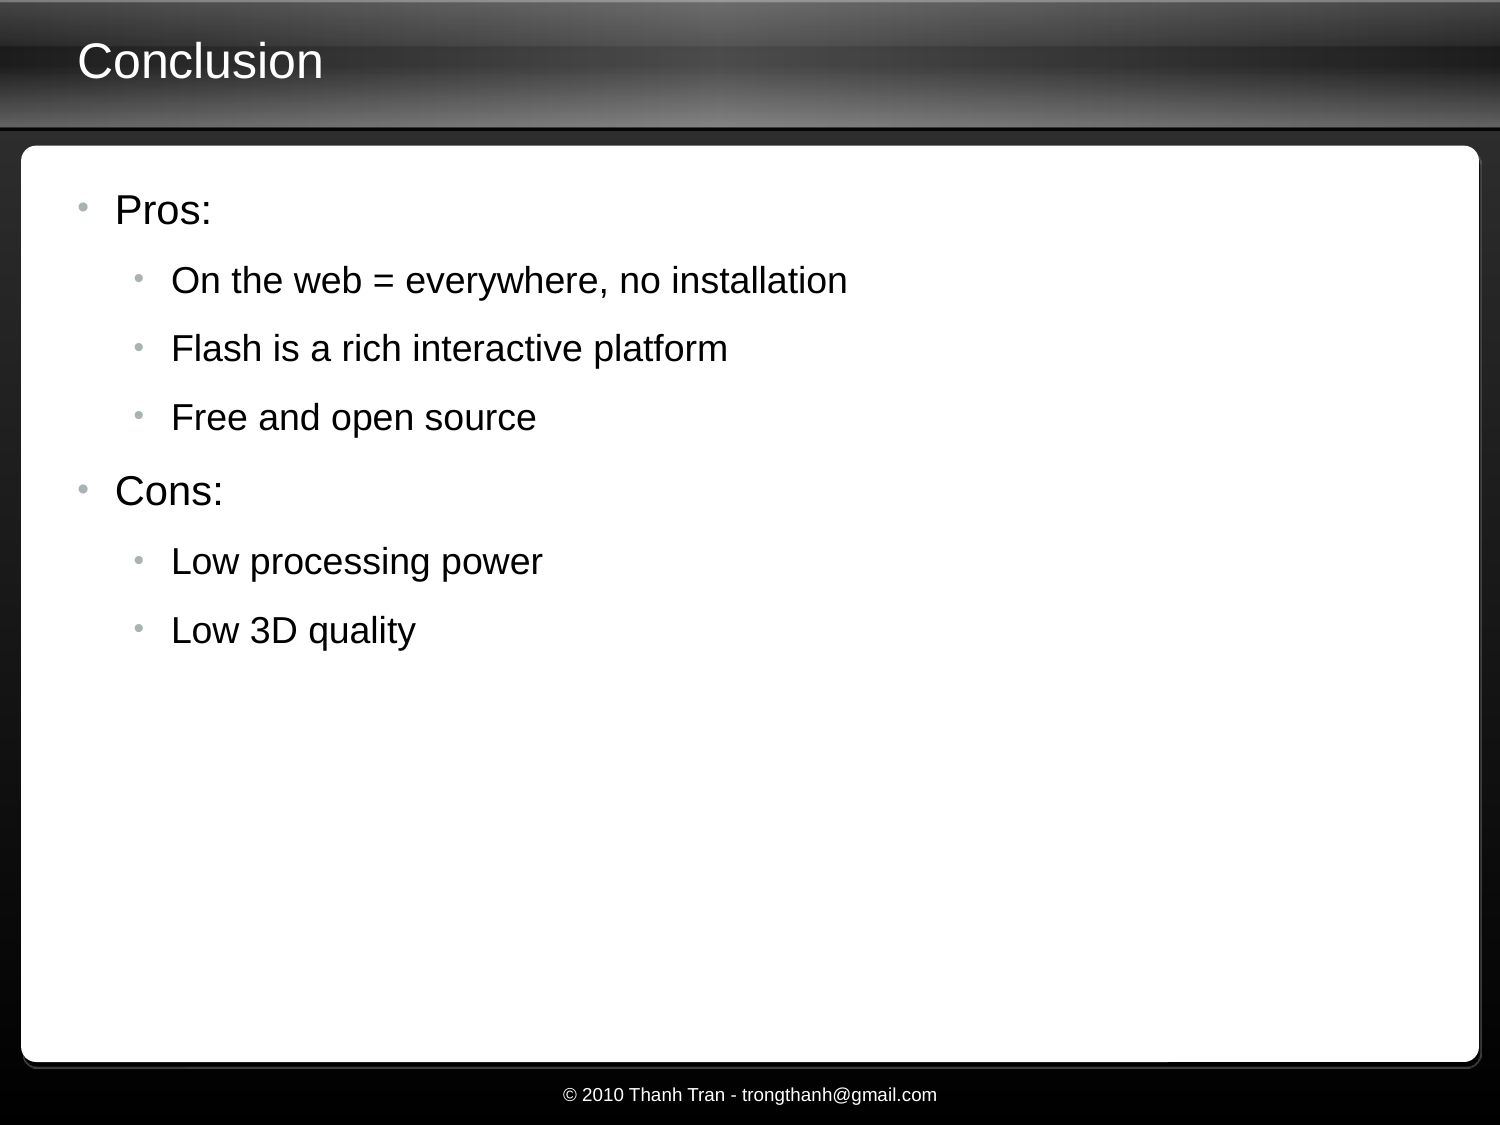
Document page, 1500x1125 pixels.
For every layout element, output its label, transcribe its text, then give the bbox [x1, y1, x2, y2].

picture [0, 0, 1500, 131]
title Conclusion [62, 12, 1438, 113]
list Pros: On the web = everywhere, no installation Flash is a rich interactive platform Free and open source Cons: Low processing power Low 3D quality [62, 174, 1438, 1038]
